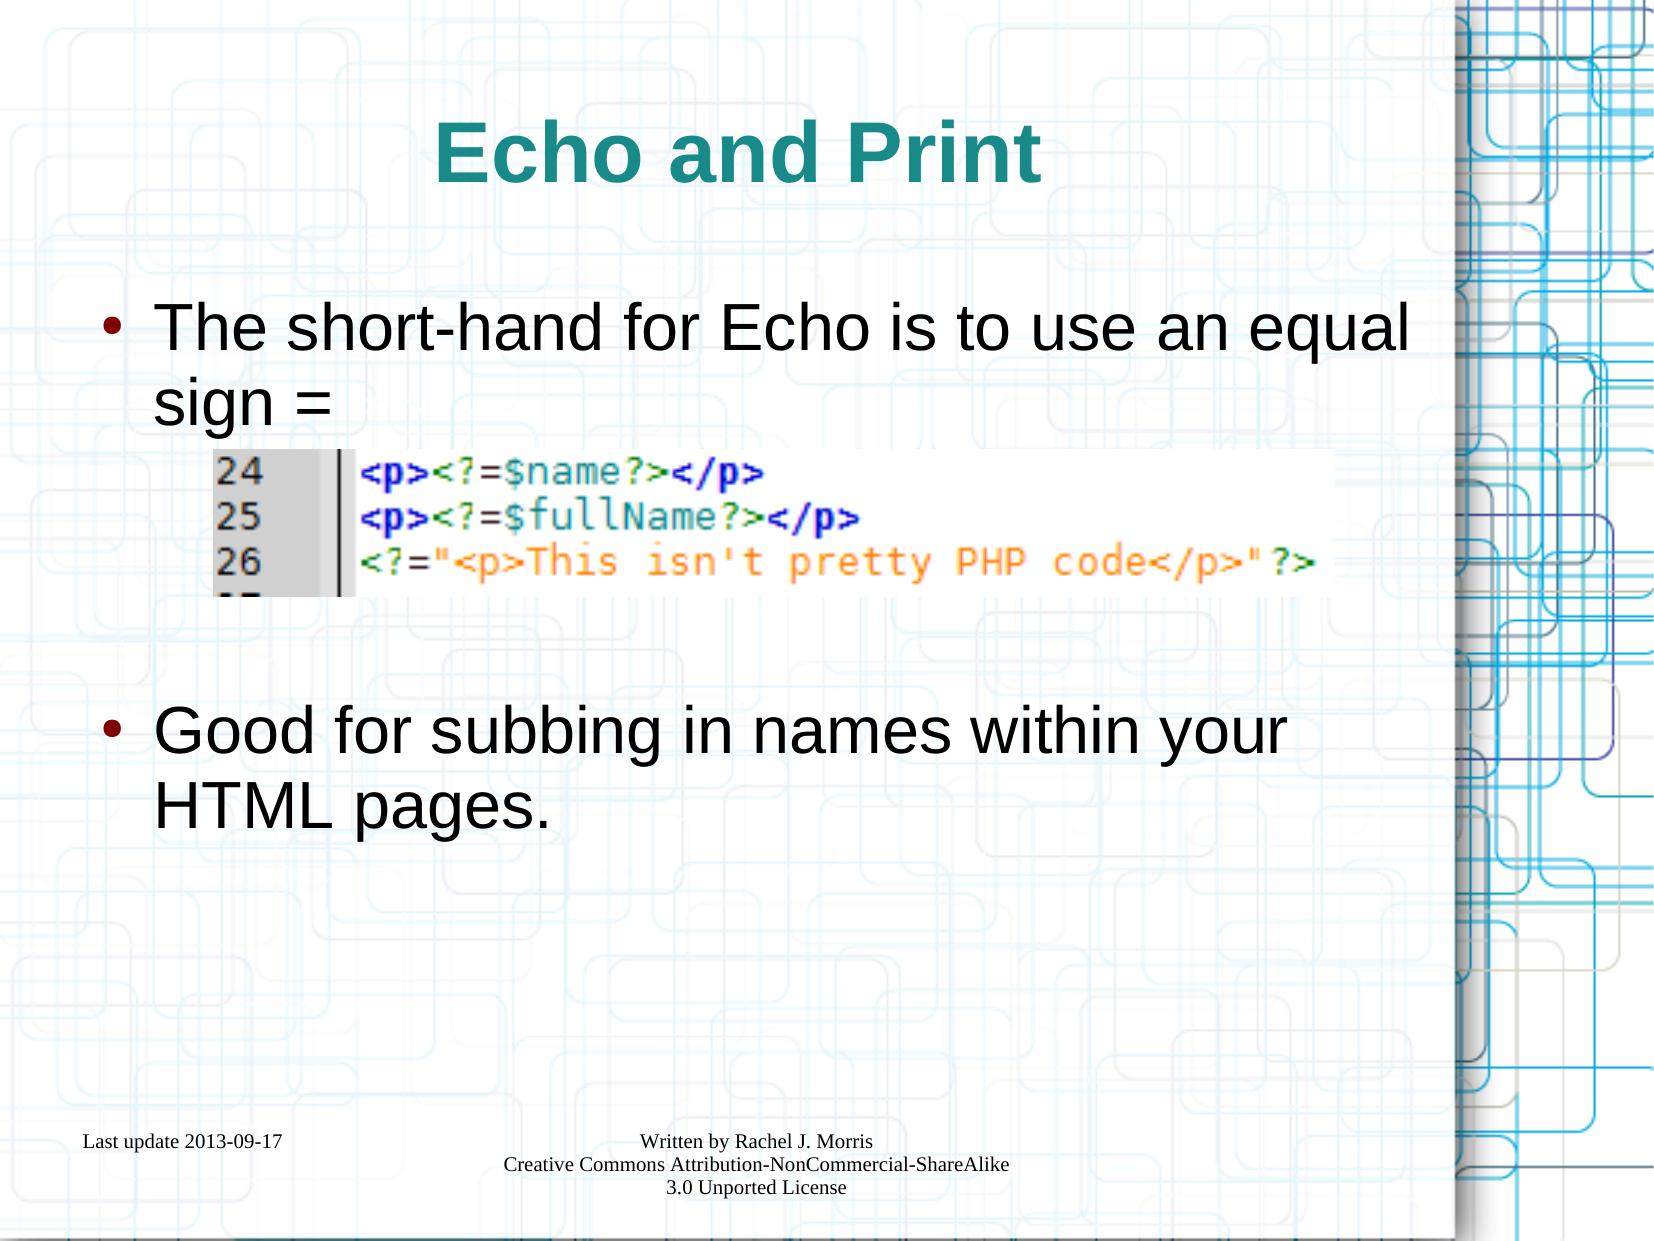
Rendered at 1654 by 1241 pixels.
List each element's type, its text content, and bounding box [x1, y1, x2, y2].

picture [0, 0, 1654, 1241]
list The short-hand for Echo is to use an equal sign = Good for subbing in names within your HTML pages. [82, 290, 1418, 1010]
title Echo and Print [59, 49, 1418, 257]
